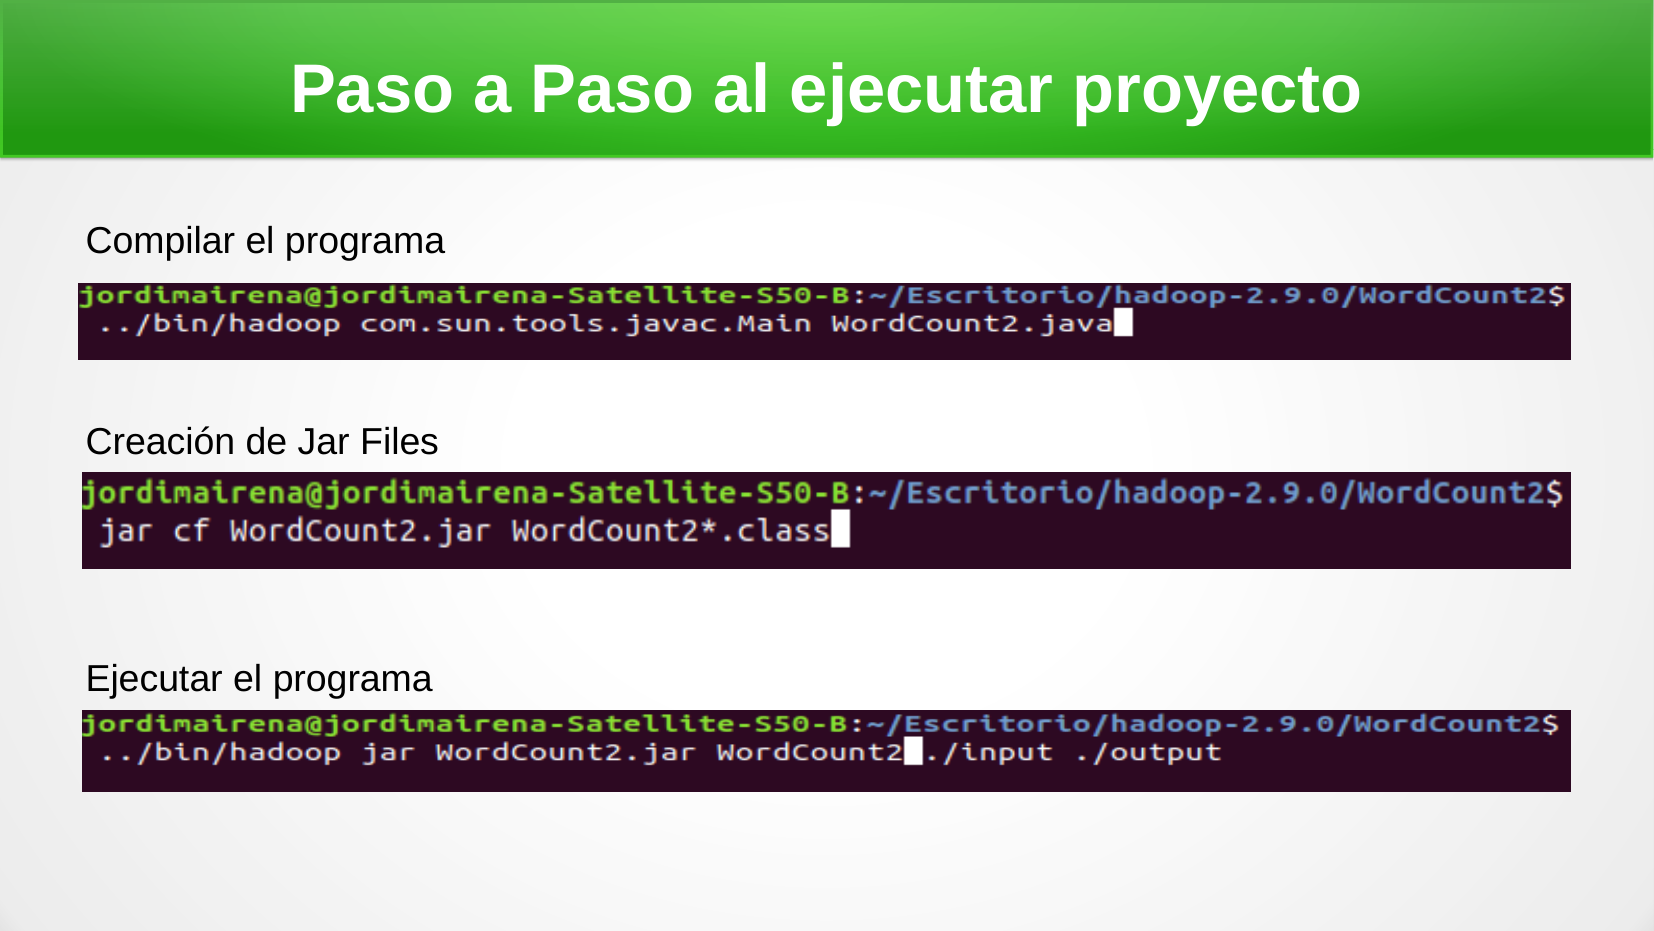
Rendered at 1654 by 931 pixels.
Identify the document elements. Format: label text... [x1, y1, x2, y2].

picture [82, 710, 1571, 792]
text_box Compilar el programa [70, 212, 461, 270]
picture [78, 283, 1571, 360]
picture [82, 472, 1571, 569]
title Paso a Paso al ejecutar proyecto [82, 35, 1571, 142]
text_box Creación de Jar Files [70, 413, 532, 471]
text_box Ejecutar el programa [70, 649, 745, 707]
